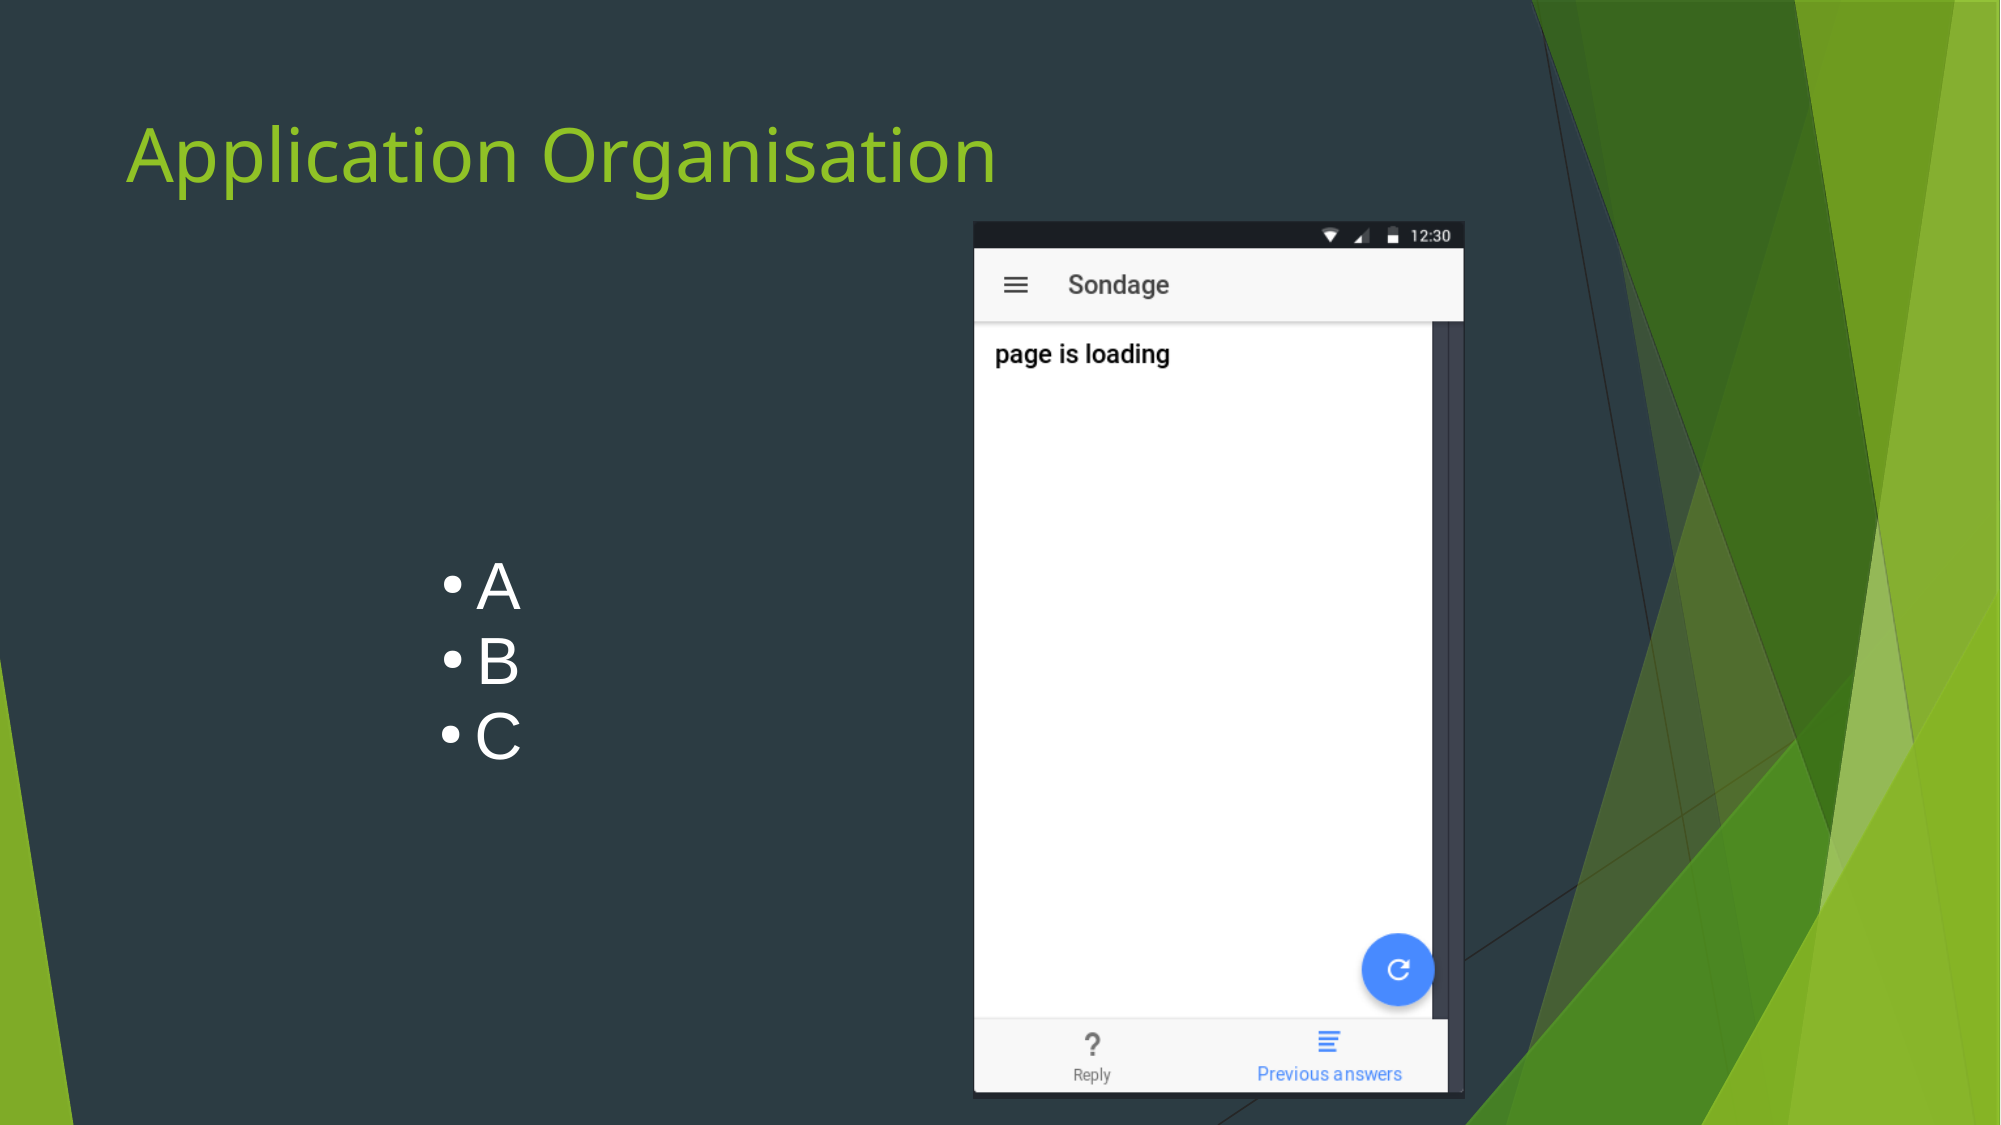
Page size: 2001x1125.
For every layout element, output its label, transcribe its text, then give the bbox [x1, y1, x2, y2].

title Application Organisation [111, 99, 1350, 317]
picture [973, 221, 1465, 1099]
text_box A B C [111, 236, 851, 1087]
